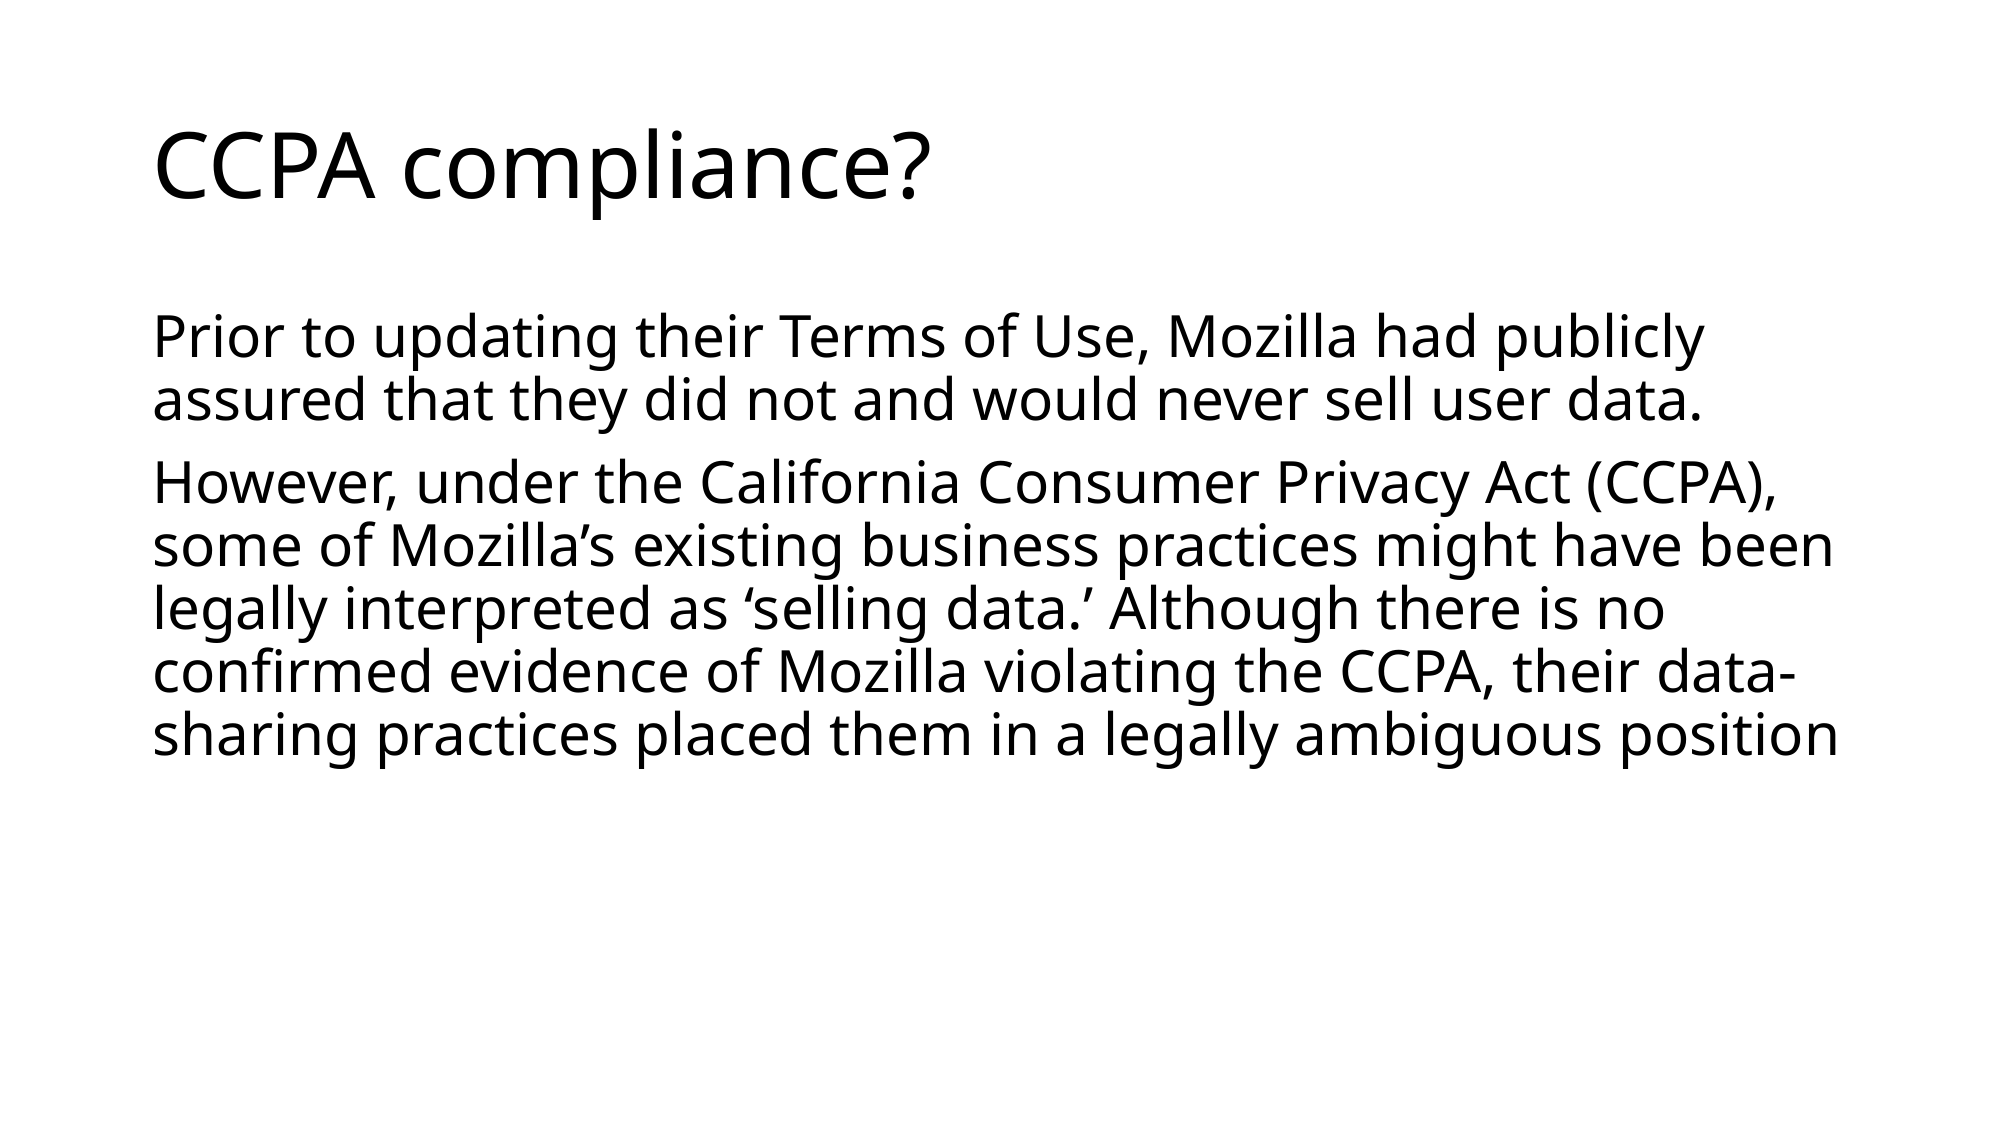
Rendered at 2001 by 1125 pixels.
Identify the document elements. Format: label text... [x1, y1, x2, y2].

list Prior to updating their Terms of Use, Mozilla had publicly assured that they did not and would never sell user data. However, under the California Consumer Privacy Act (CCPA), some of Mozilla’s existing business practices might have been legally interpreted as ‘selling data.’ Although there is no confirmed evidence of Mozilla violating the CCPA, their data-sharing practices placed them in a legally ambiguous position [137, 299, 1863, 1014]
title CCPA compliance? [137, 59, 1863, 278]
